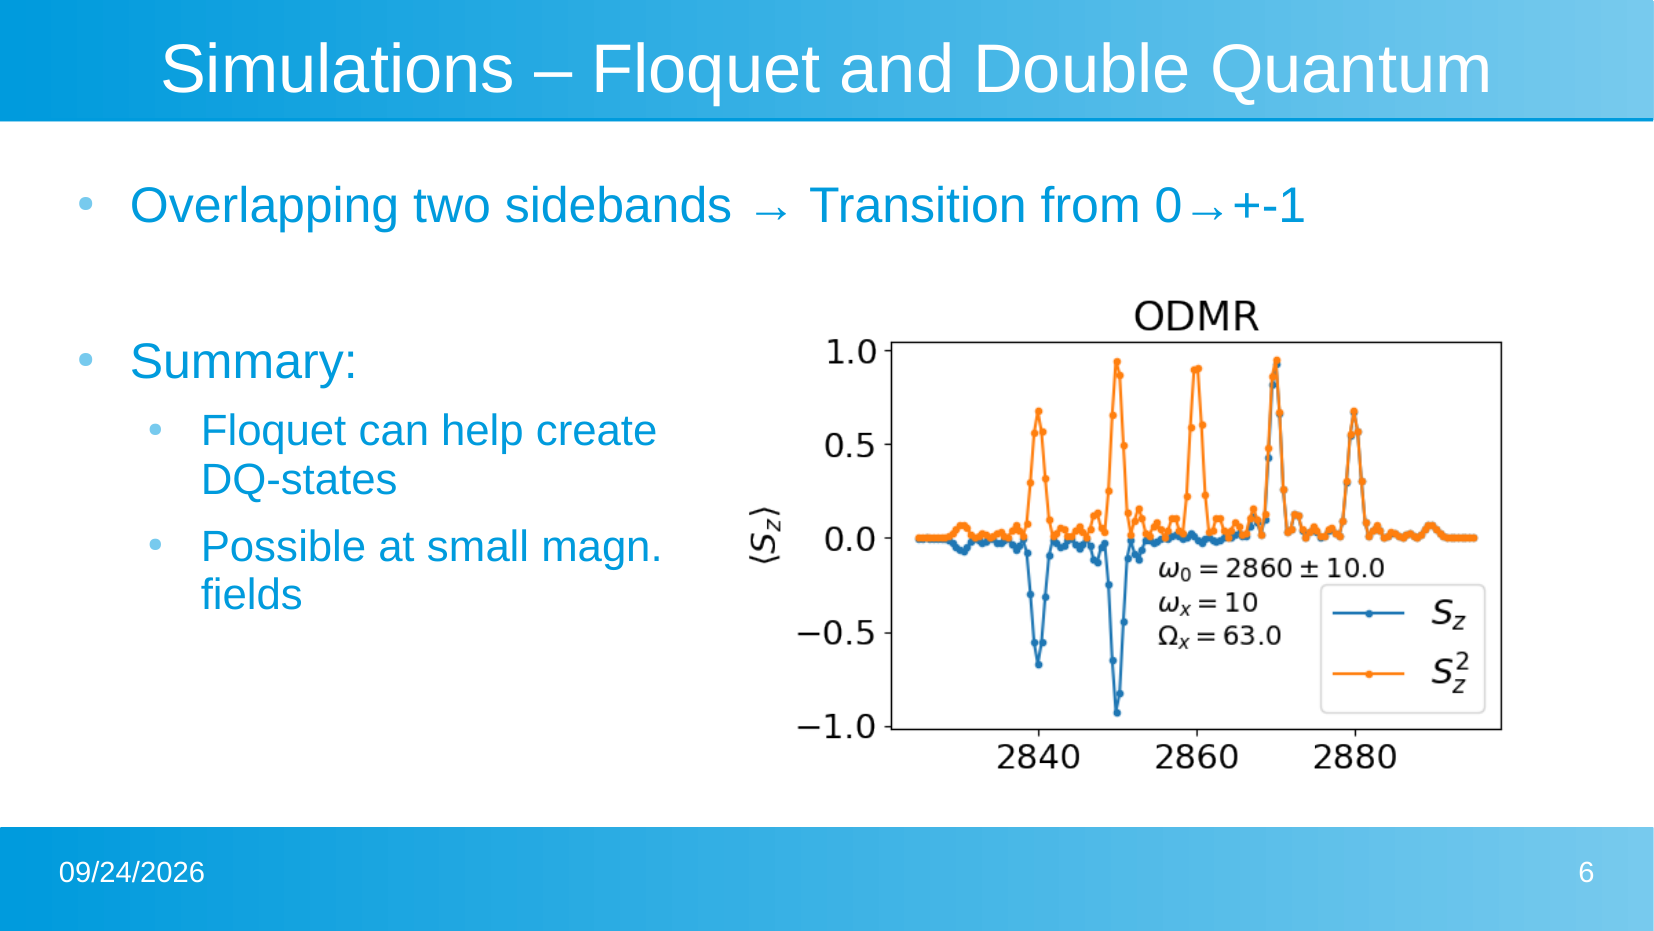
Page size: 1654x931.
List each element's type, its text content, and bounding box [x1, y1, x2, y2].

list Overlapping two sidebands → Transition from 0→+-1 Summary: Floquet can help create DQ-states Possible at small magn. fields [59, 177, 1595, 768]
picture [712, 262, 1538, 813]
title Simulations – Floquet and Double Quantum [59, 29, 1595, 108]
